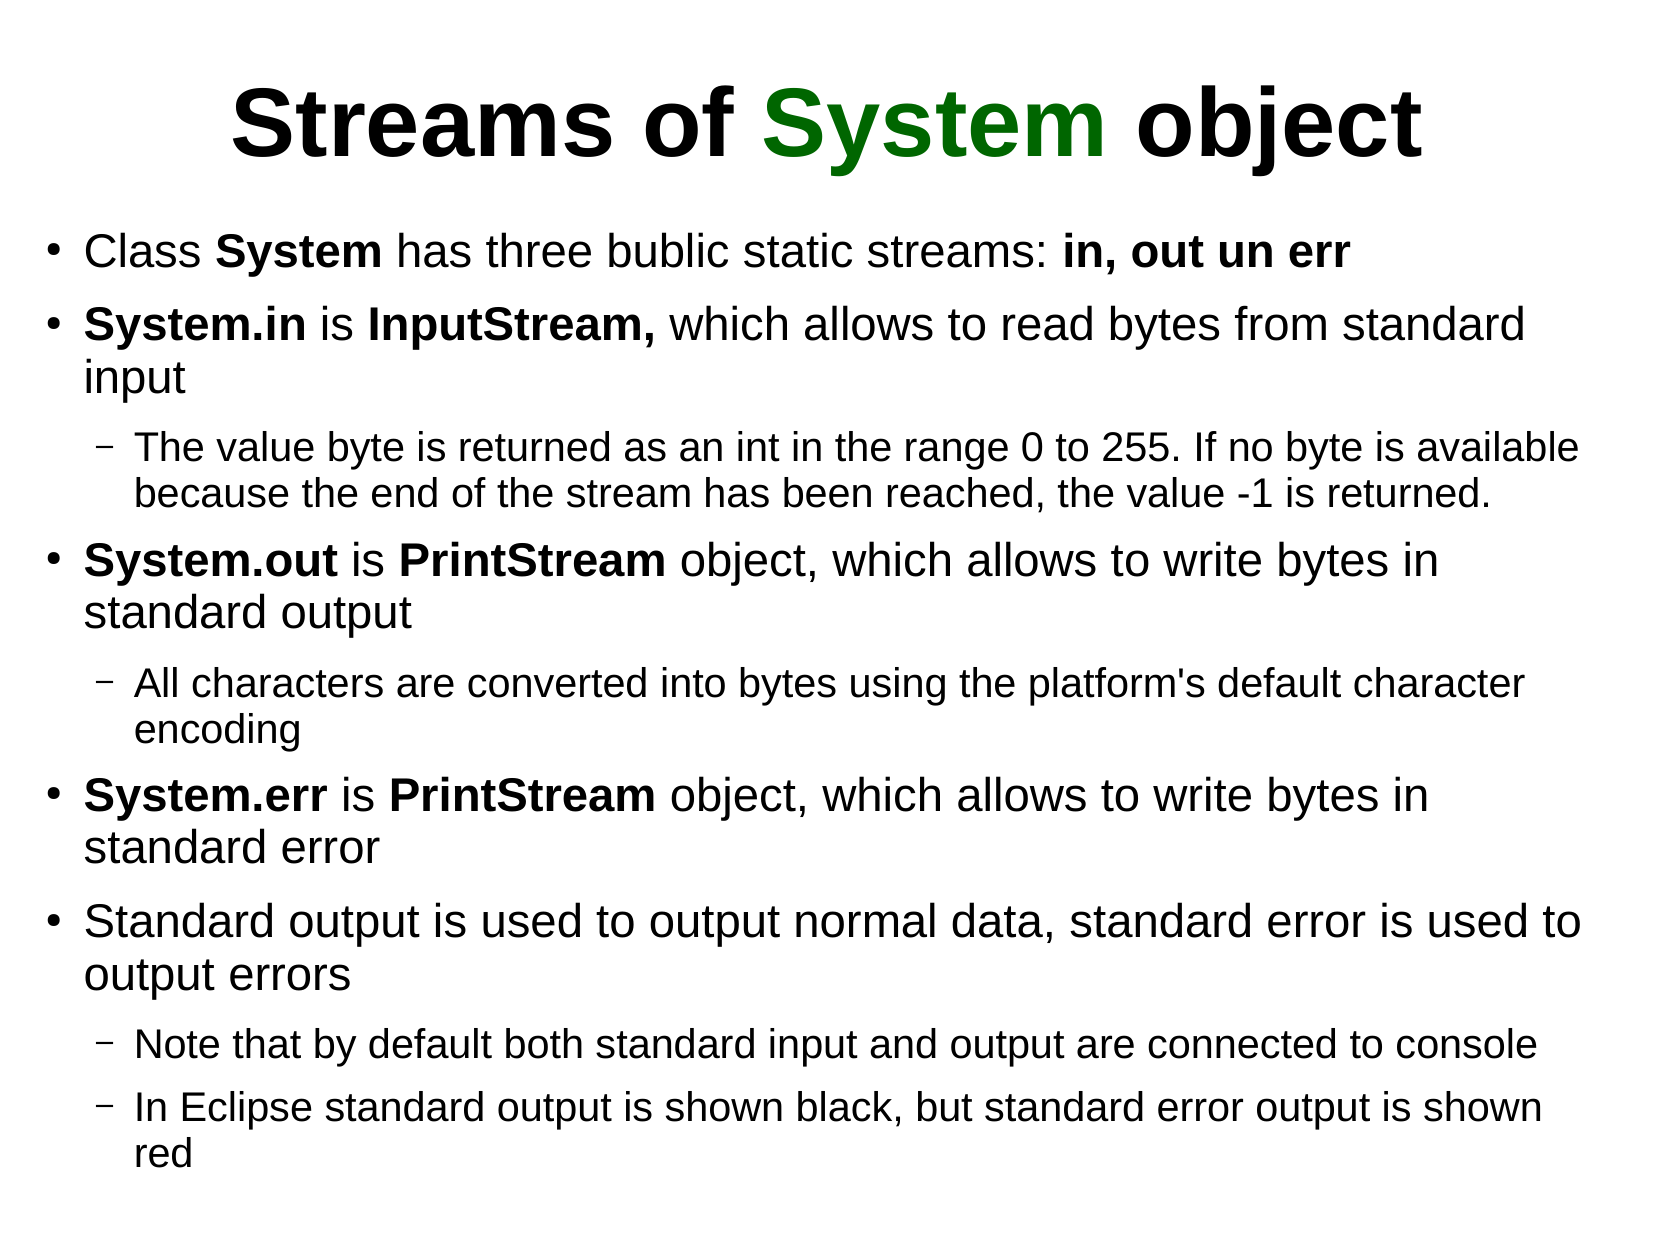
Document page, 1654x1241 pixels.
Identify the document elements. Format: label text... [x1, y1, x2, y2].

list Class System has three bublic static streams: in, out un err System.in is InputStream, which allows to read bytes from standard input The value byte is returned as an int in the range 0 to 255. If no byte is available because the end of the stream has been reached, the value -1 is returned. System.out is PrintStream object, which allows to write bytes in standard output All characters are converted into bytes using the platform's default character encoding System.err is PrintStream object, which allows to write bytes in standard error Standard output is used to output normal data, standard error is used to output errors Note that by default both standard input and output are connected to console In Eclipse standard output is shown black, but standard error output is shown red [33, 224, 1607, 1182]
title Streams of System object [82, 49, 1571, 196]
